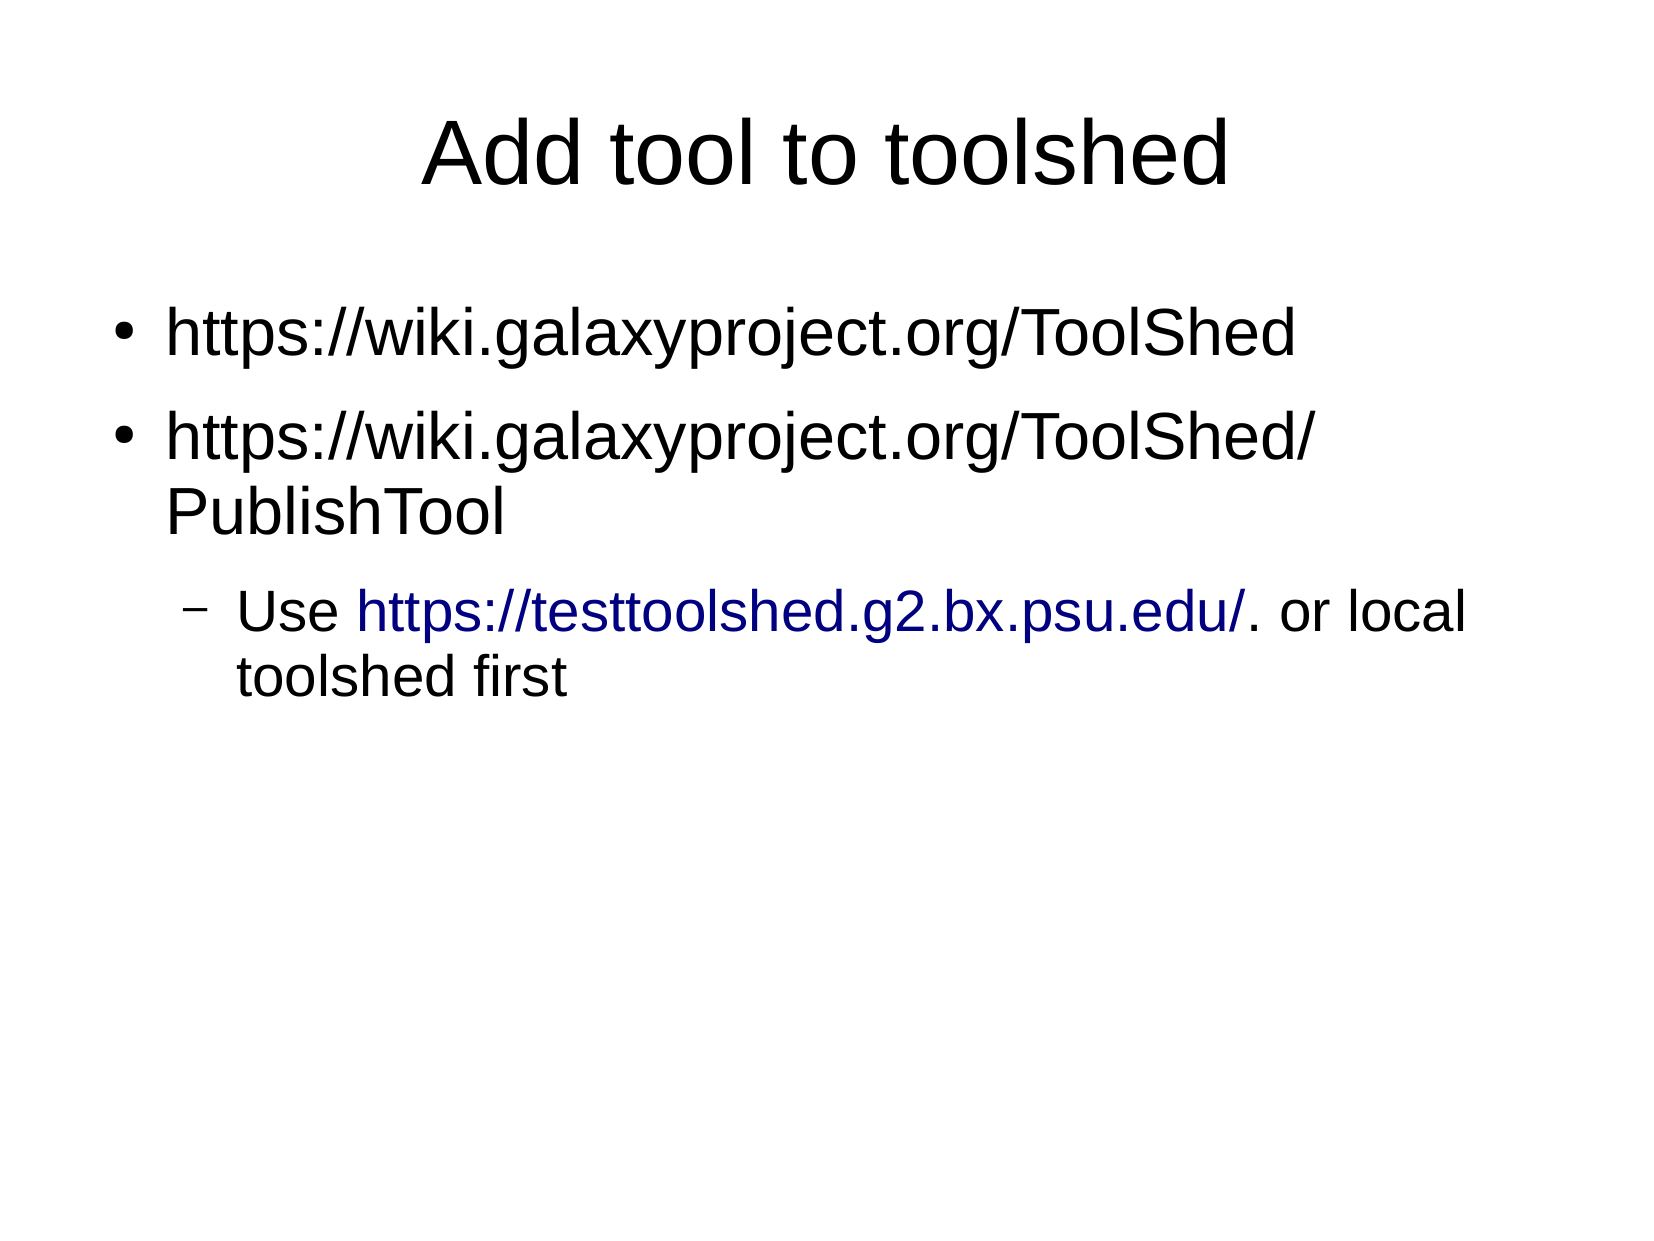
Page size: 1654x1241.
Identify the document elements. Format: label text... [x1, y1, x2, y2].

title Add tool to toolshed [82, 49, 1571, 257]
list https://wiki.galaxyproject.org/ToolShed https://wiki.galaxyproject.org/ToolShed/PublishTool Use https://testtoolshed.g2.bx.psu.edu/. or local toolshed first [94, 295, 1583, 1015]
